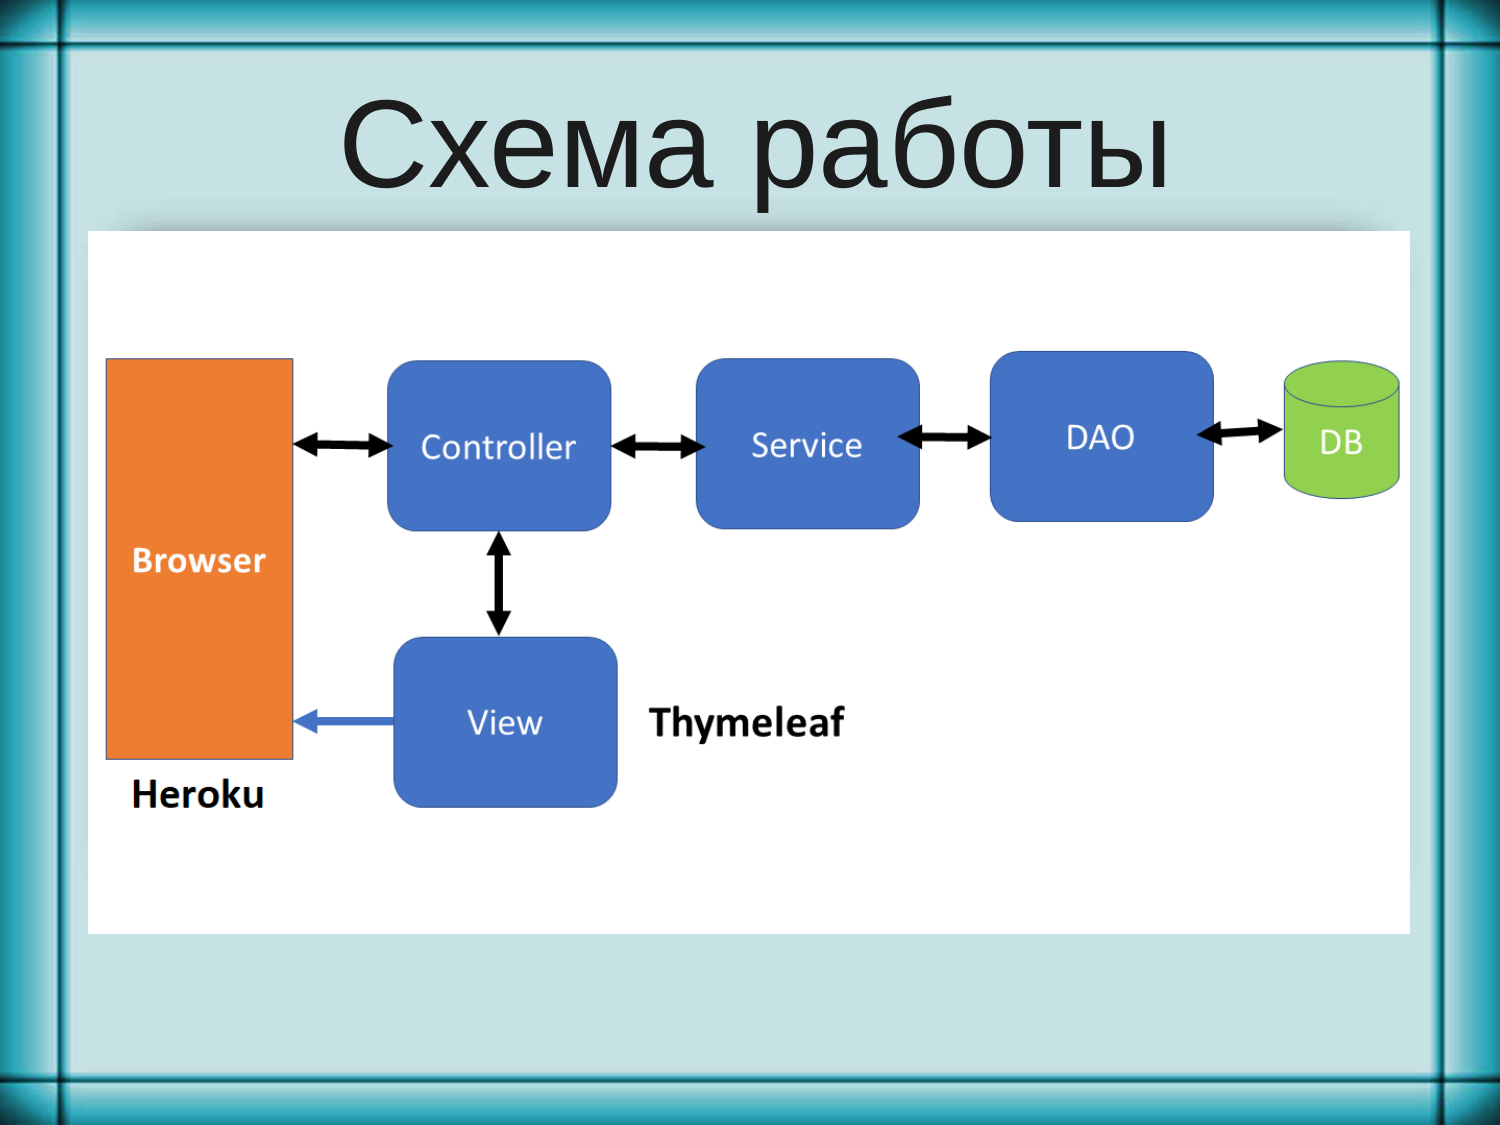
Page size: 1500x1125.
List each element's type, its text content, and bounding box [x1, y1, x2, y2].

picture [88, 231, 1410, 934]
title Схема работы [112, 54, 1400, 209]
